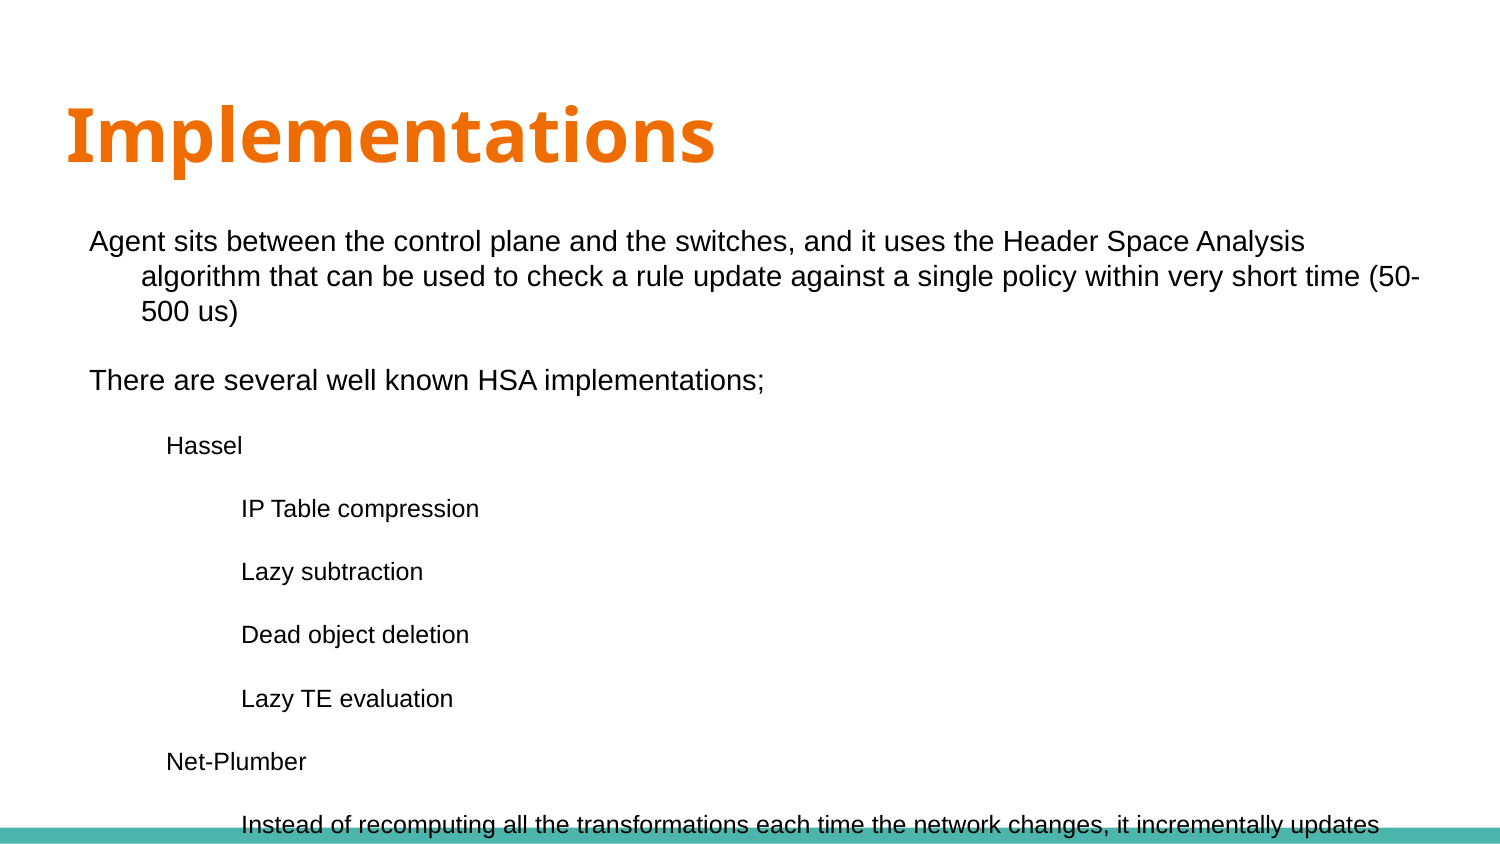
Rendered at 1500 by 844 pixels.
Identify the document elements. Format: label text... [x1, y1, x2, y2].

list Agent sits between the control plane and the switches, and it uses the Header Space Analysis algorithm that can be used to check a rule update against a single policy within very short time (50-500 us) There are several well known HSA implementations; Hassel IP Table compression Lazy subtraction Dead object deletion Lazy TE evaluation Net-Plumber Instead of recomputing all the transformations each time the network changes, it incrementally updates only the portions of those transfer function results affected by the change. [51, 207, 1449, 750]
title Implementations [51, 72, 1449, 189]
